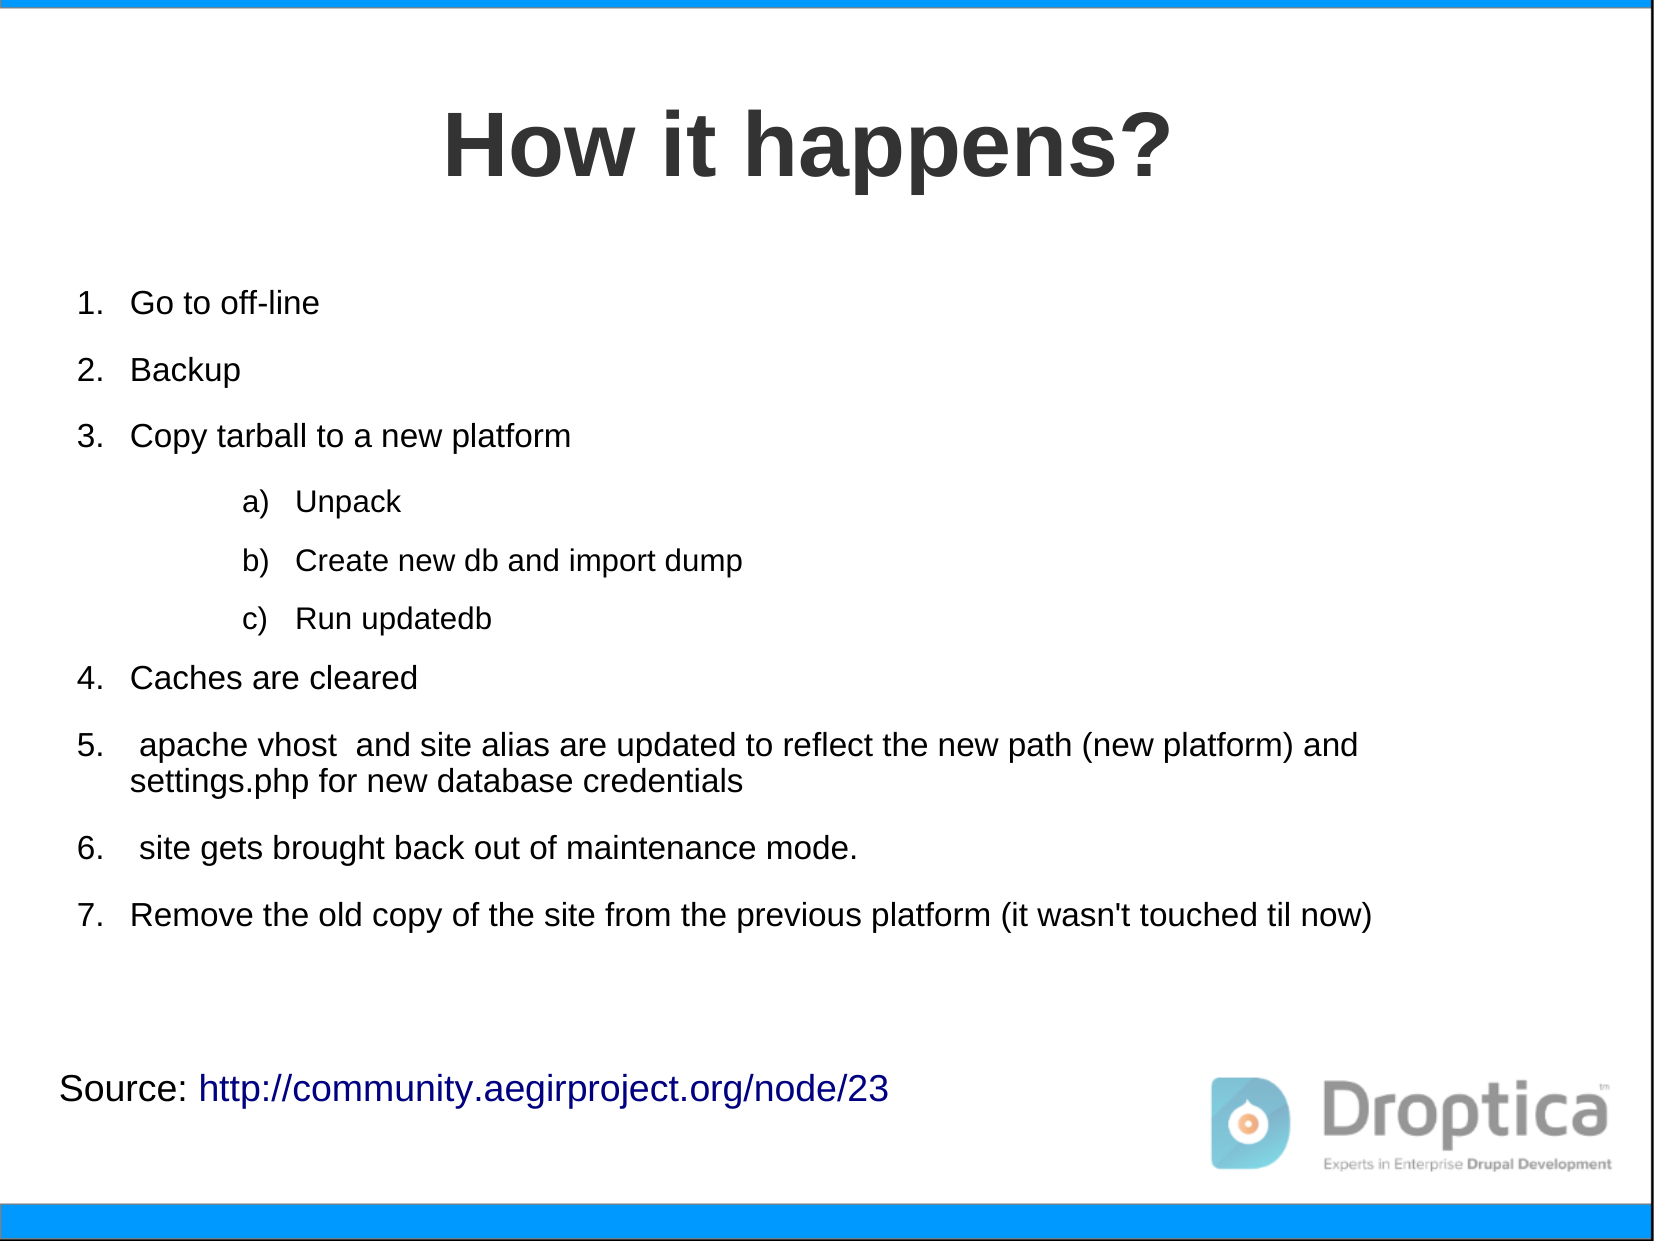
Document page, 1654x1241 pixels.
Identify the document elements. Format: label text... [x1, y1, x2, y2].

picture [0, 0, 1654, 1241]
list Go to off-line Backup Copy tarball to a new platform Unpack Create new db and import dump Run updatedb Caches are cleared apache vhost and site alias are updated to reflect the new path (new platform) and settings.php for new database credentials site gets brought back out of maintenance mode. Remove the old copy of the site from the previous platform (it wasn't touched til now) Source: http://community.aegirproject.org/node/23 [59, 284, 1515, 1241]
title How it happens? [129, 40, 1489, 249]
